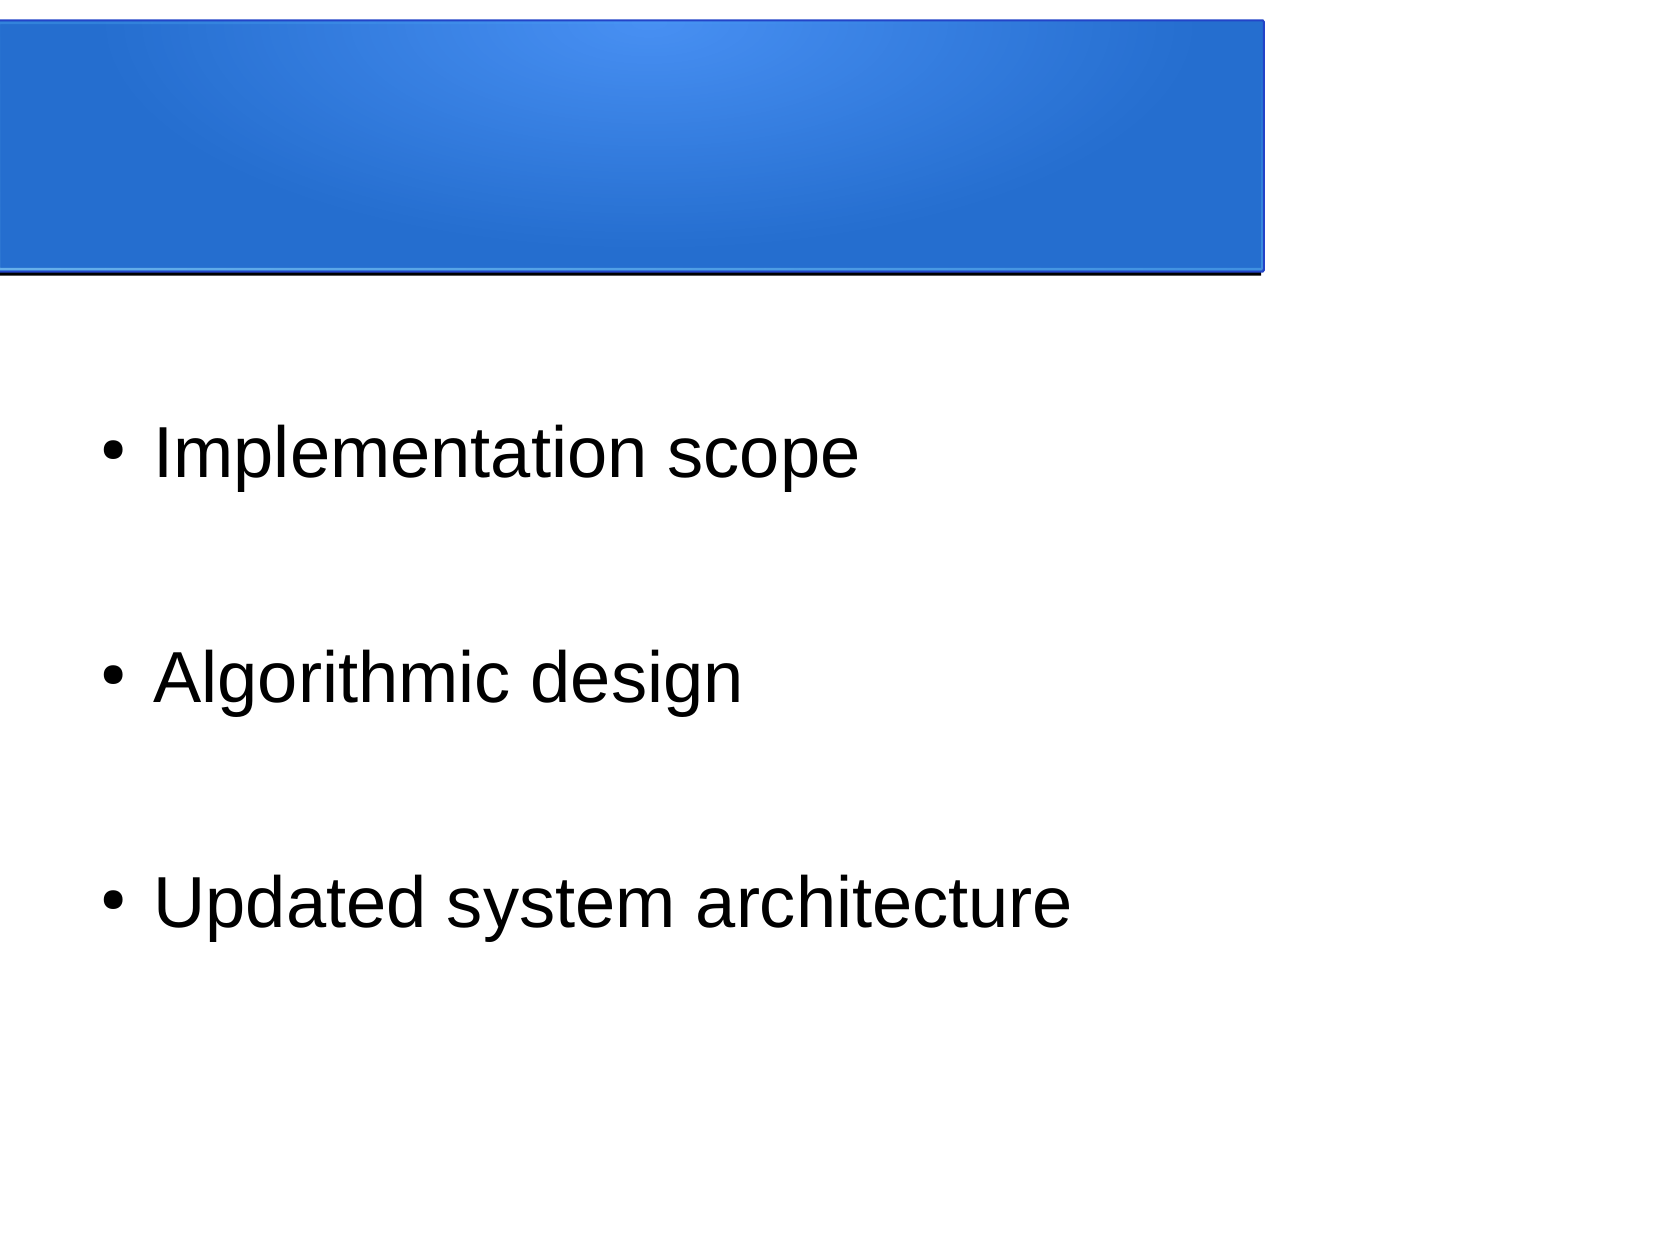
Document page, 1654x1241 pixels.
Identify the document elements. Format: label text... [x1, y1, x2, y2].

list Implementation scope Algorithmic design Updated system architecture [82, 299, 1571, 1019]
